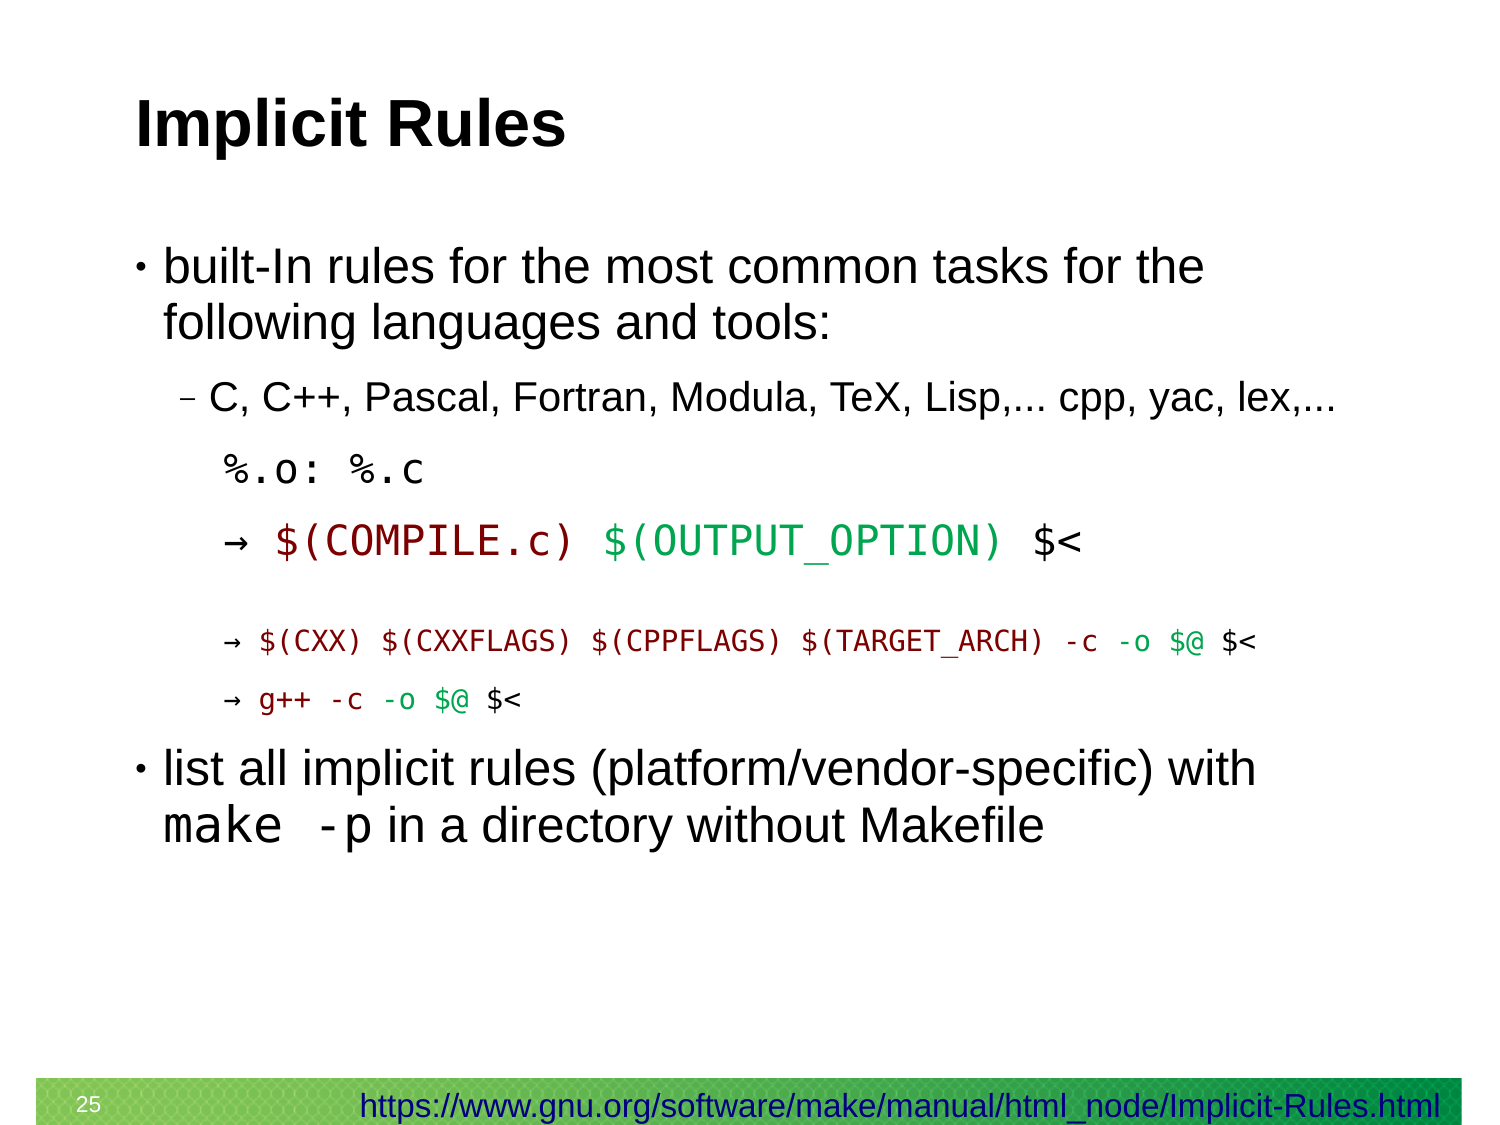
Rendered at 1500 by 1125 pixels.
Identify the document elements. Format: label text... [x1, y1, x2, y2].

list built-In rules for the most common tasks for the following languages and tools: C, C++, Pascal, Fortran, Modula, TeX, Lisp,... cpp, yac, lex,... %.o: %.c → $(COMPILE.c) $(OUTPUT_OPTION) $< → $(CXX) $(CXXFLAGS) $(CPPFLAGS) $(TARGET_ARCH) -c -o $@ $< → g++ -c -o $@ $< list all implicit rules (platform/vendor-specific) with make -p in a directory without Makefile [135, 238, 1372, 982]
title Implicit Rules [135, 41, 1372, 204]
picture [36, 1078, 1462, 1125]
text_box https://www.gnu.org/software/make/manual/html_node/Implicit-Rules.html [344, 1080, 1458, 1125]
